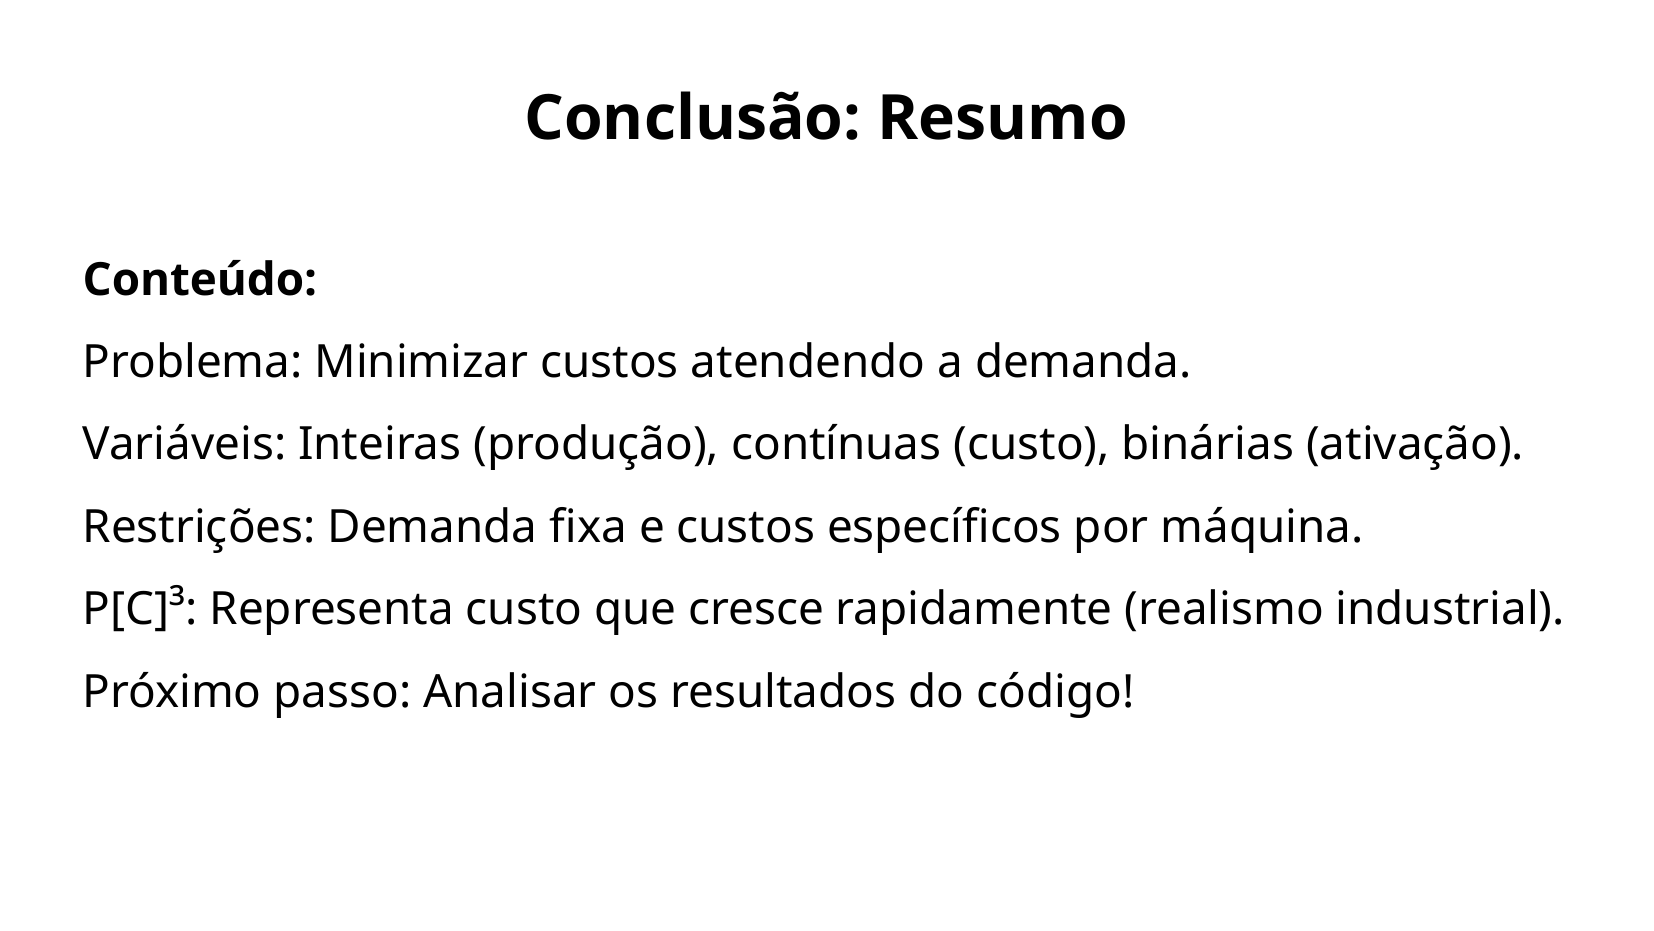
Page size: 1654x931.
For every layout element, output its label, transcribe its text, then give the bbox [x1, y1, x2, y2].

text_box Conteúdo: Problema: Minimizar custos atendendo a demanda. Variáveis: Inteiras (produção), contínuas (custo), binárias (ativação). Restrições: Demanda fixa e custos específicos por máquina. P[C]³: Representa custo que cresce rapidamente (realismo industrial). Próximo passo: Analisar os resultados do código! [82, 221, 1571, 763]
text_box Conclusão: Resumo [82, 37, 1571, 193]
